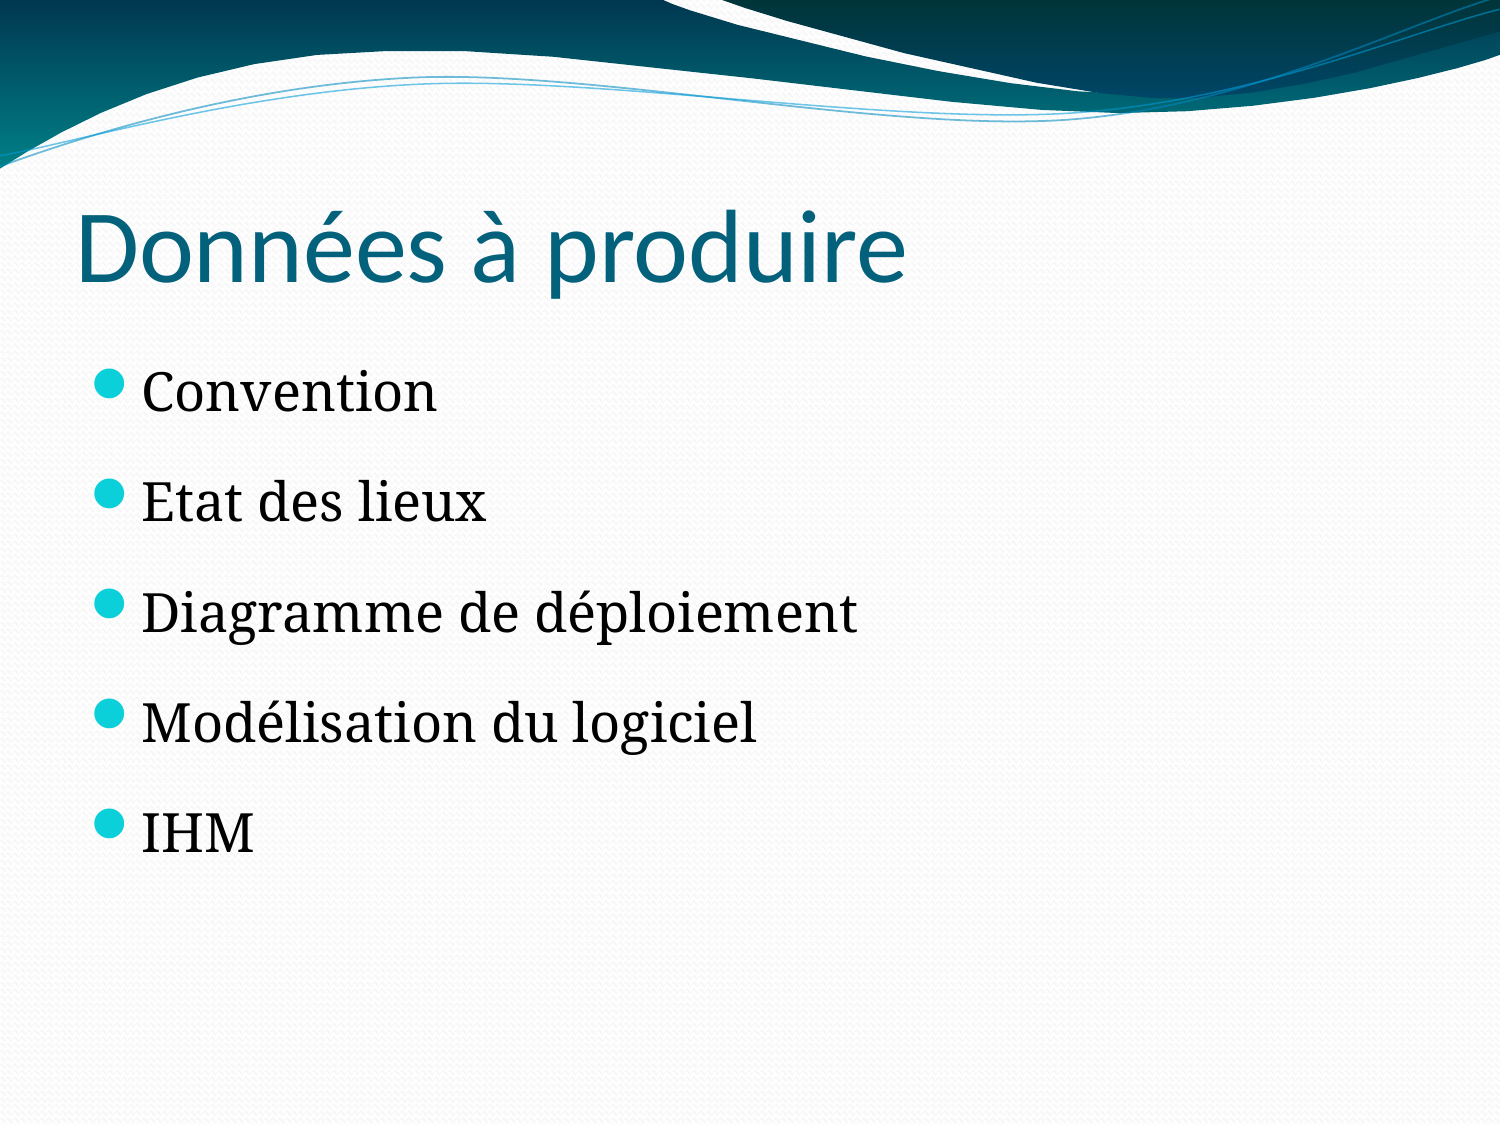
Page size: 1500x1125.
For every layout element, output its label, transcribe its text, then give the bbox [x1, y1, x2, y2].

title Données à produire [75, 115, 1426, 304]
list Convention Etat des lieux Diagramme de déploiement Modélisation du logiciel IHM [75, 317, 1426, 1038]
